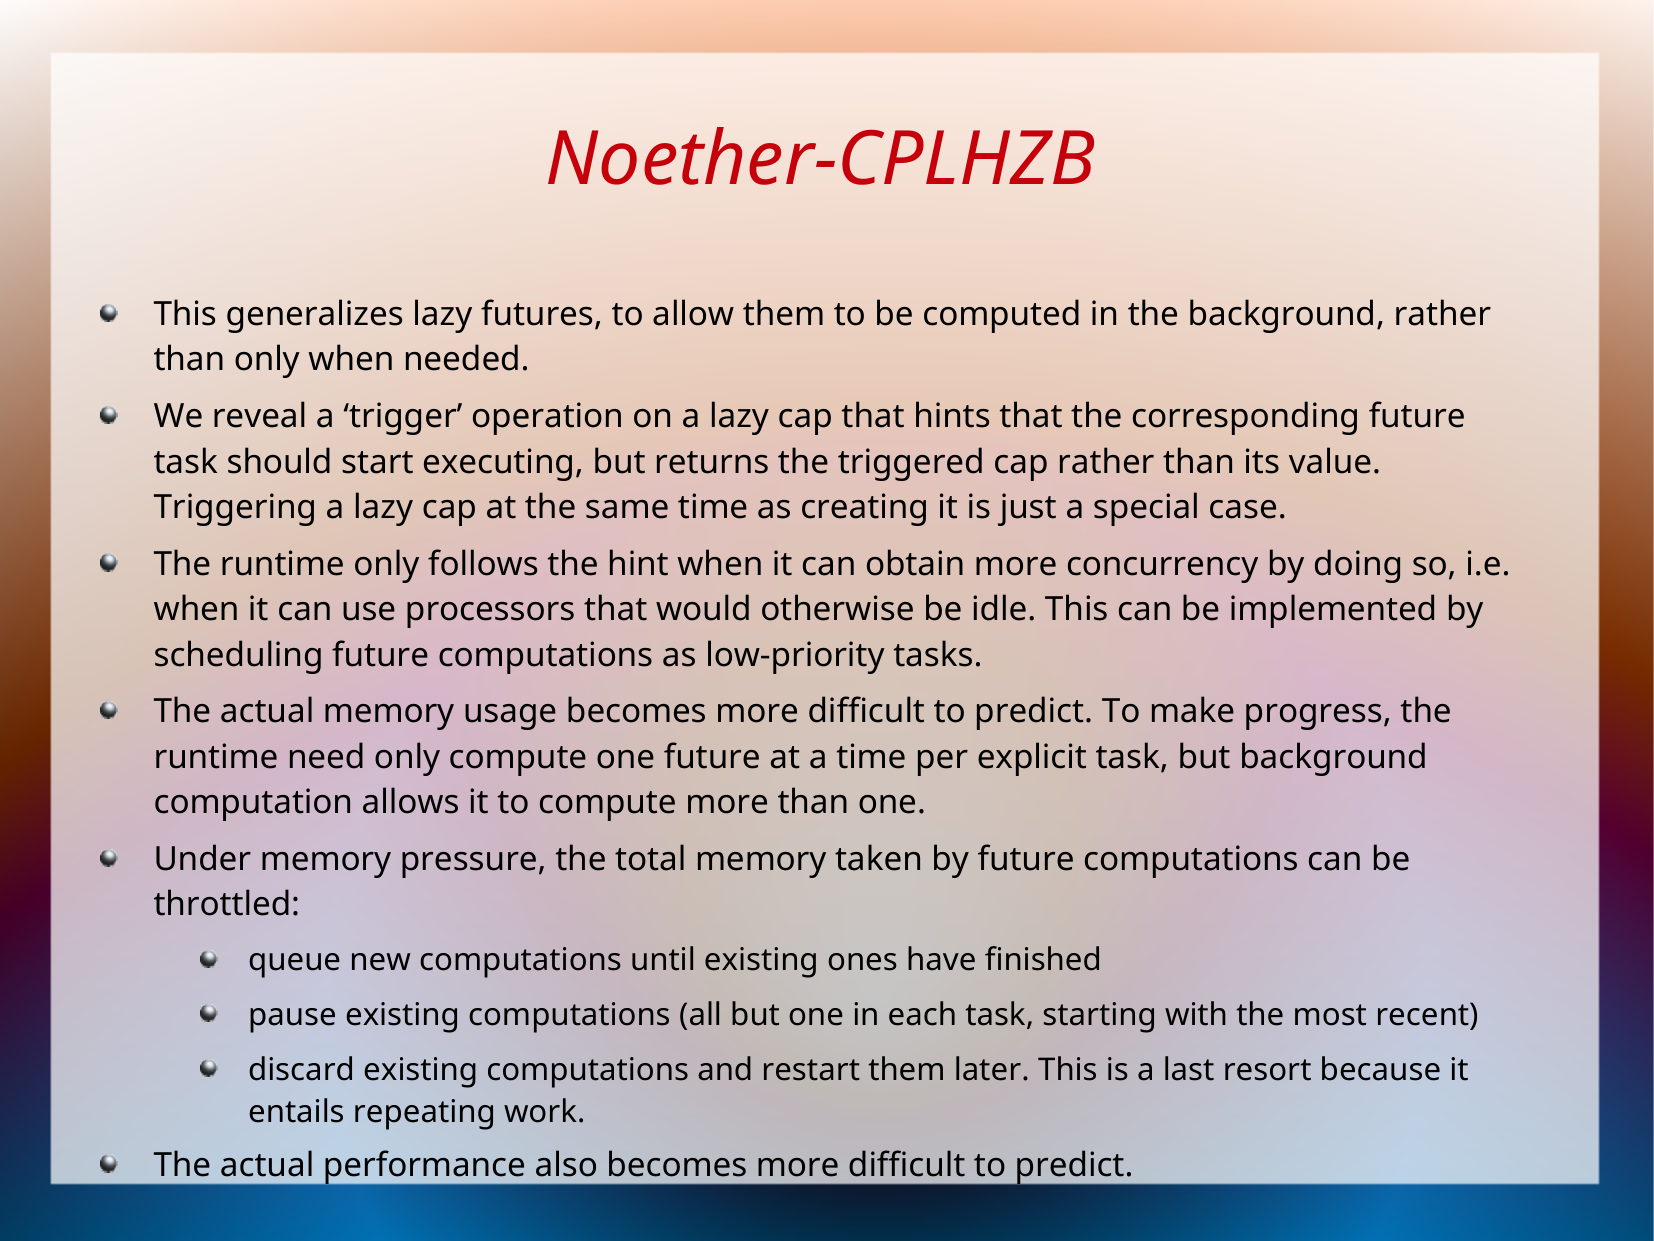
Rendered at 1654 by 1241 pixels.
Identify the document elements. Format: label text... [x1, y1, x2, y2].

picture [0, 0, 1654, 1241]
list This generalizes lazy futures, to allow them to be computed in the background, rather than only when needed. We reveal a ‘trigger’ operation on a lazy cap that hints that the corresponding future task should start executing, but returns the triggered cap rather than its value. Triggering a lazy cap at the same time as creating it is just a special case. The runtime only follows the hint when it can obtain more concurrency by doing so, i.e. when it can use processors that would otherwise be idle. This can be implemented by scheduling future computations as low-priority tasks. The actual memory usage becomes more difficult to predict. To make progress, the runtime need only compute one future at a time per explicit task, but background computation allows it to compute more than one. Under memory pressure, the total memory taken by future computations can be throttled: queue new computations until existing ones have finished pause existing computations (all but one in each task, starting with the most recent) discard existing computations and restart them later. This is a last resort because it entails repeating work. The actual performance also becomes more difficult to predict. [82, 290, 1536, 1094]
title Noether-CPLHZB [76, 59, 1565, 252]
